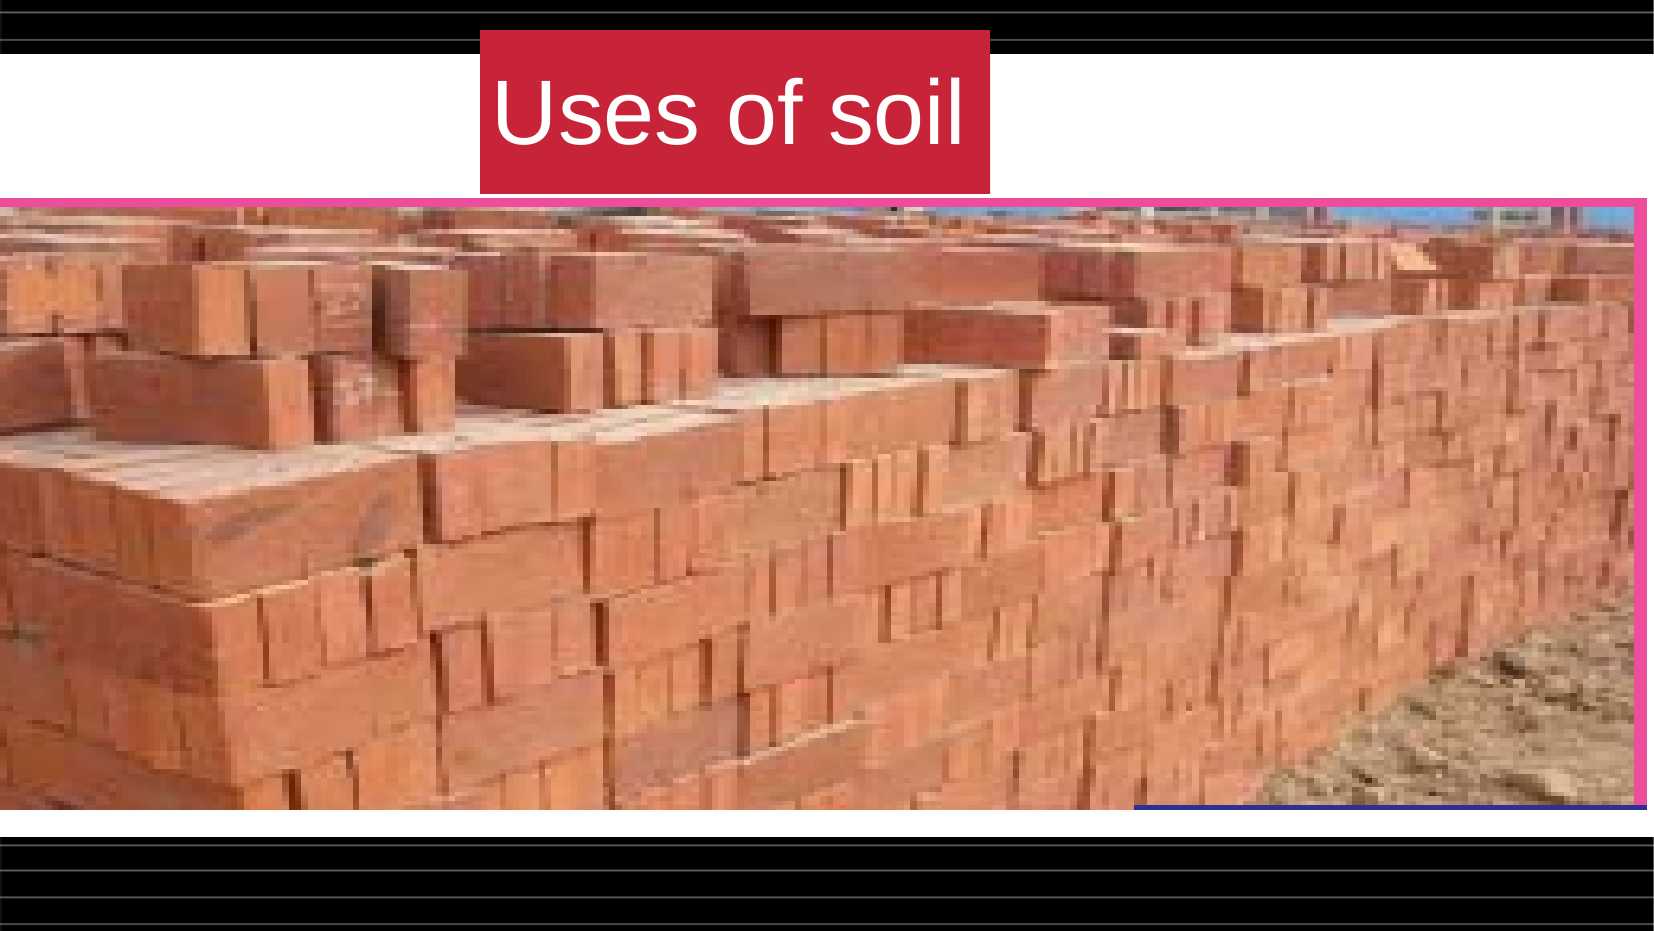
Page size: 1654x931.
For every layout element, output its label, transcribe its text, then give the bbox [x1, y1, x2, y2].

picture [0, 0, 1654, 54]
title Uses of soil [480, 30, 991, 194]
picture [0, 837, 1654, 931]
picture [0, 194, 1654, 811]
